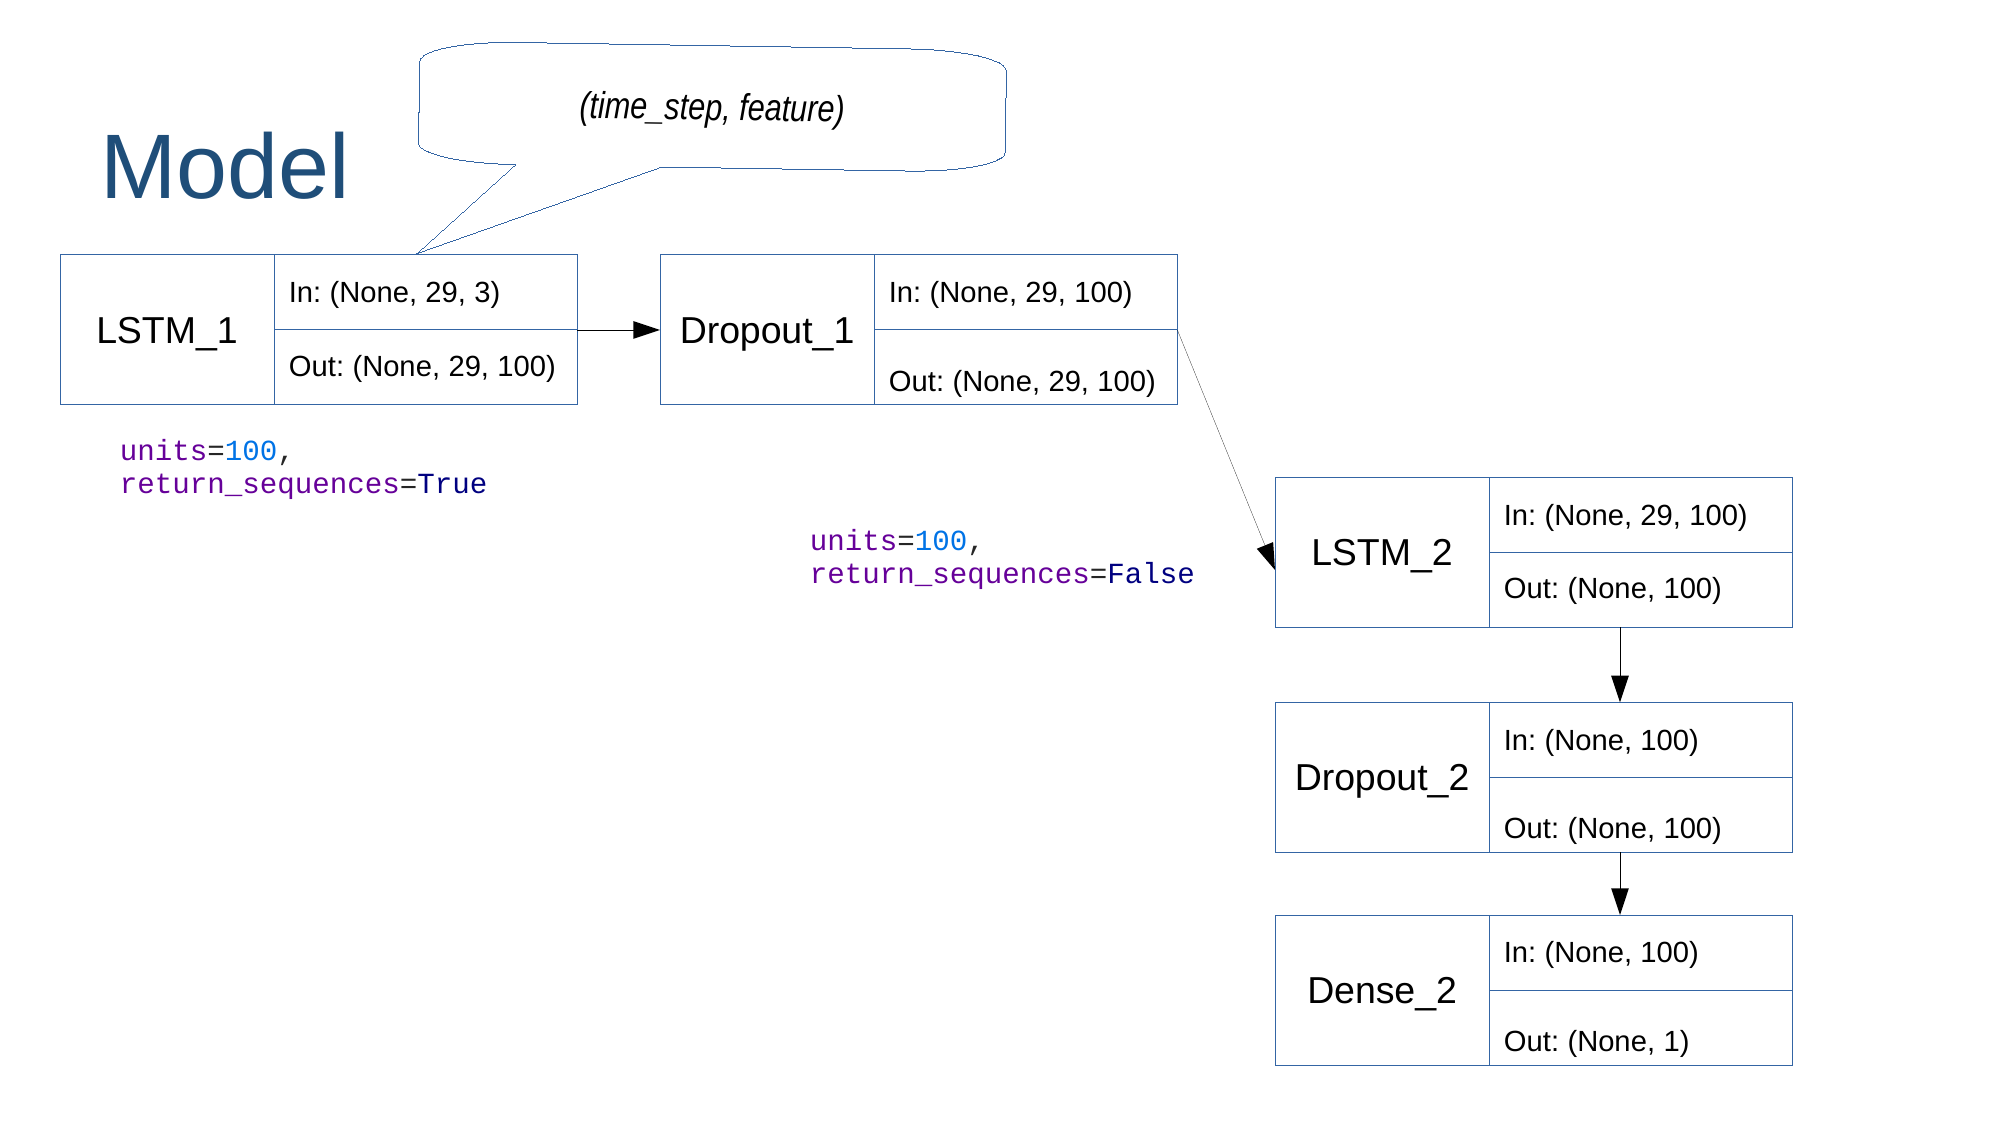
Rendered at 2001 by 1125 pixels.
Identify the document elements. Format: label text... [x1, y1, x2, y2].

text_box Out: (None, 29, 100) [874, 357, 1186, 438]
text_box Dropout_2 [1275, 702, 1489, 853]
text_box LSTM_2 [1275, 477, 1489, 628]
text_box units=100, return_sequences=True [105, 428, 556, 510]
text_box [1489, 552, 1793, 564]
text_box [1489, 990, 1793, 1017]
text_box Out: (None, 29, 100) [274, 342, 586, 423]
title Model [419, 59, 1460, 278]
title Model [85, 59, 514, 254]
text_box In: (None, 29, 100) [1489, 477, 1793, 552]
text_box LSTM_1 [60, 254, 274, 405]
text_box [1489, 777, 1793, 804]
text_box Out: (None, 100) [1489, 804, 1801, 886]
text_box Dropout_1 [660, 254, 874, 405]
text_box Out: (None, 1) [1489, 1017, 1801, 1098]
text_box [274, 329, 578, 342]
text_box In: (None, 29, 3) [274, 254, 578, 329]
text_box Dense_2 [1275, 915, 1489, 1066]
text_box units=100, return_sequences=False [795, 519, 1246, 601]
text_box In: (None, 100) [1489, 702, 1793, 777]
text_box (time_step, feature) [416, 42, 1007, 254]
text_box Out: (None, 100) [1489, 564, 1801, 646]
text_box In: (None, 100) [1489, 915, 1793, 990]
text_box [874, 329, 1178, 357]
text_box In: (None, 29, 100) [874, 254, 1178, 329]
